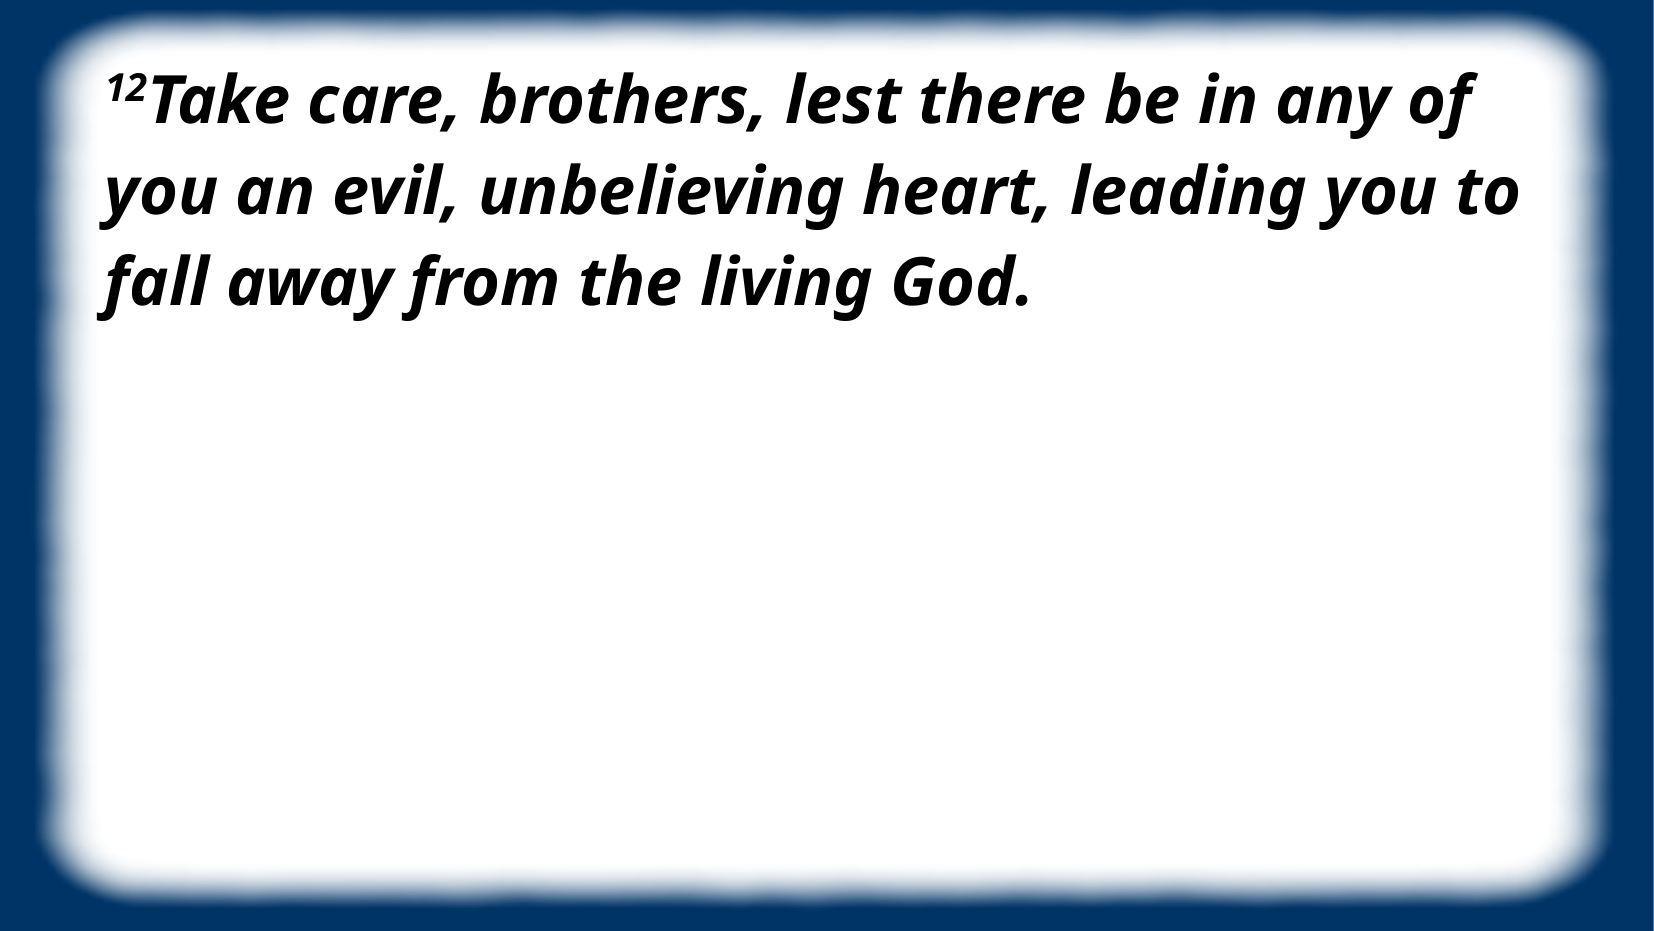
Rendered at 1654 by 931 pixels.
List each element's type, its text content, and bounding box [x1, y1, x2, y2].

text_box 12Take care, brothers, lest there be in any of you an evil, unbelieving heart, leading you to fall away from the living God. [90, 45, 1561, 376]
picture [0, 0, 1654, 931]
